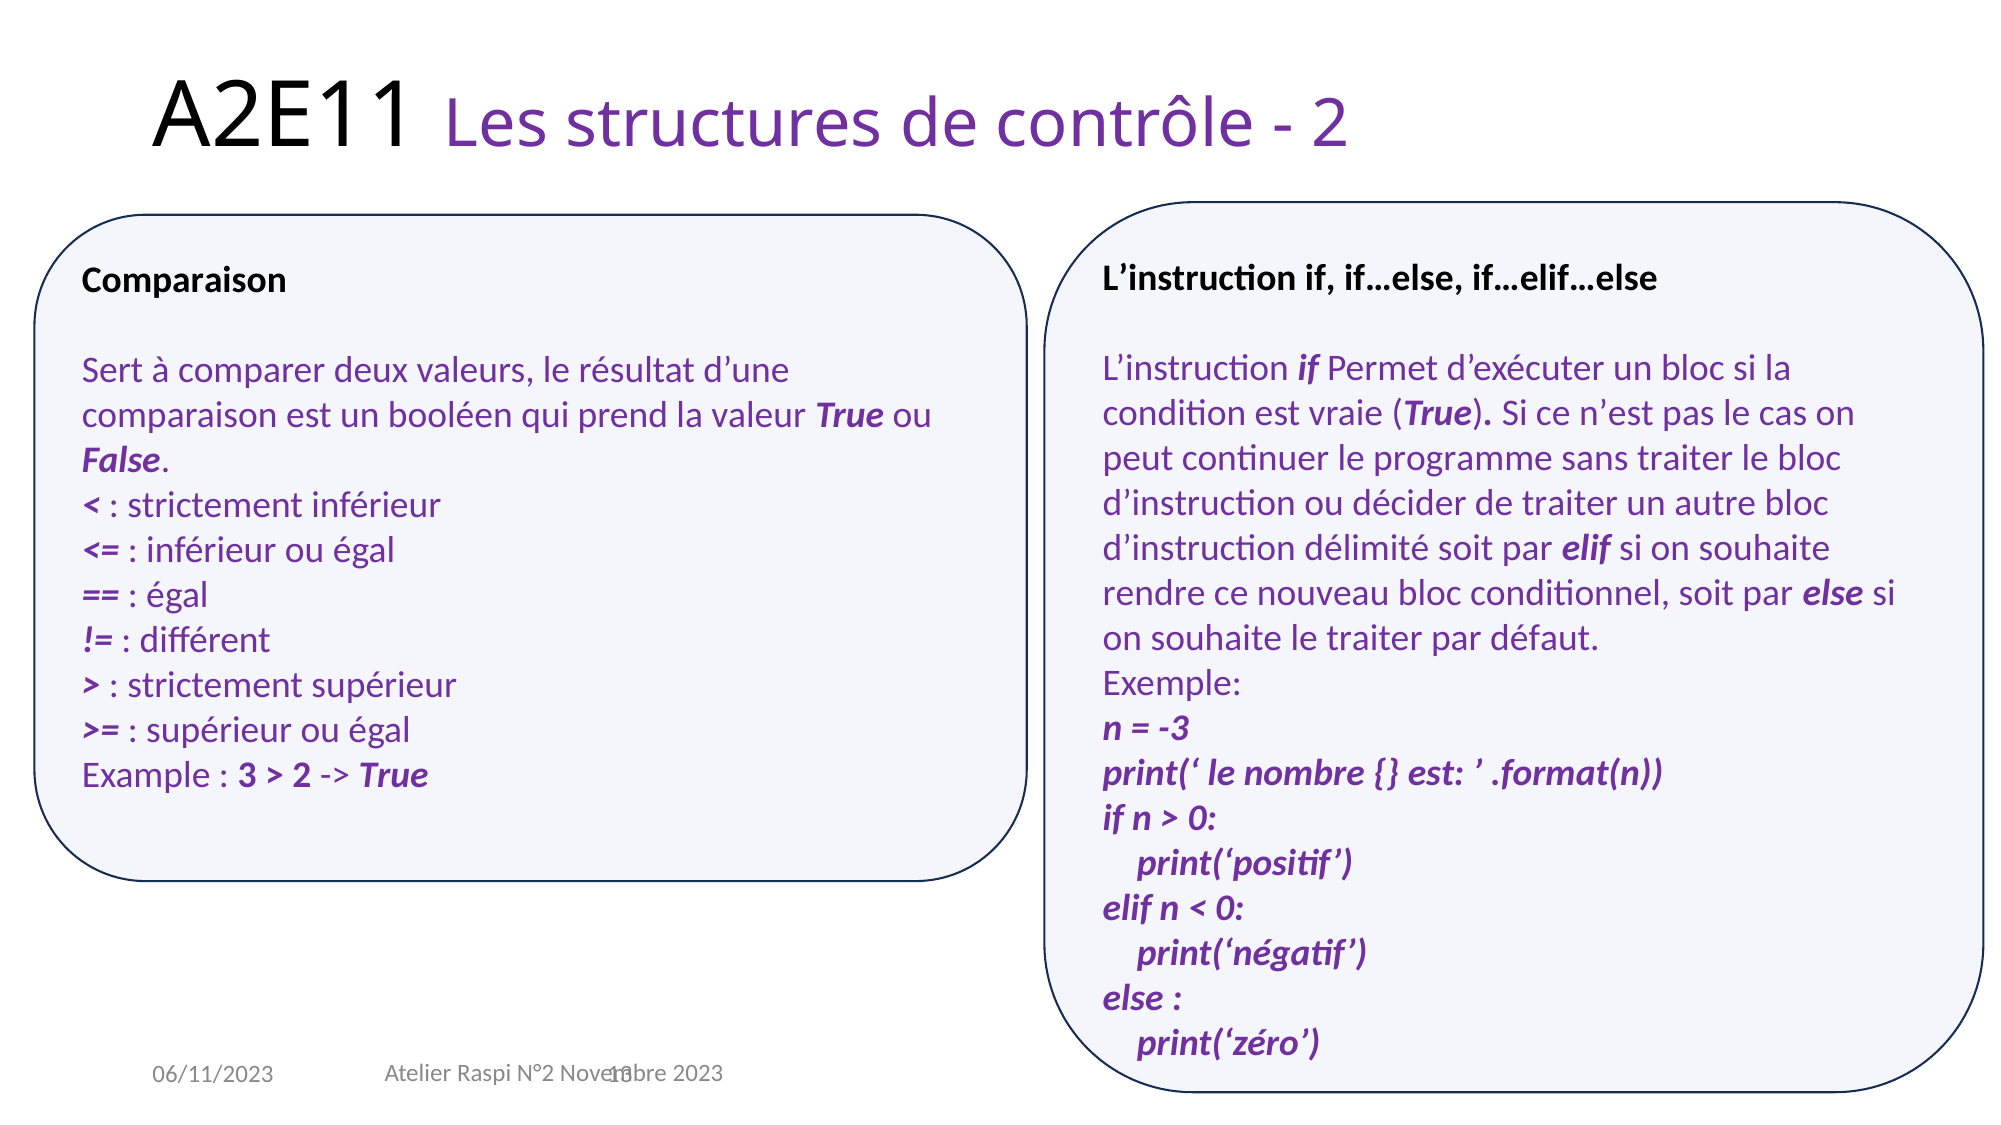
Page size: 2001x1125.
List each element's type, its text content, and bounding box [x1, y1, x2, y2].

text_box [592, 1042, 1043, 1103]
text_box L’instruction if, if…else, if…elif…else L’instruction if Permet d’exécuter un bloc si la condition est vraie (True). Si ce n’est pas le cas on peut continuer le programme sans traiter le bloc d’instruction ou décider de traiter un autre bloc d’instruction délimité soit par elif si on souhaite rendre ce nouveau bloc conditionnel, soit par else si on souhaite le traiter par défaut. Exemple: n = -3 print(‘ le nombre {} est: ’ .format(n)) if n > 0: print(‘positif’) elif n < 0: print(‘négatif’) else : print(‘zéro’) [1044, 202, 1984, 1093]
text_box A2E11 Les structures de contrôle - 2 [137, 59, 1863, 164]
text_box Atelier Raspi N°2 Novembre 2023 [217, 1041, 893, 1102]
text_box Comparaison Sert à comparer deux valeurs, le résultat d’une comparaison est un booléen qui prend la valeur True ou False. < : strictement inférieur <= : inférieur ou égal == : égal != : différent > : strictement supérieur >= : supérieur ou égal Example : 3 > 2 -> True [34, 214, 1027, 882]
text_box 06/11/2023 [137, 1042, 588, 1103]
